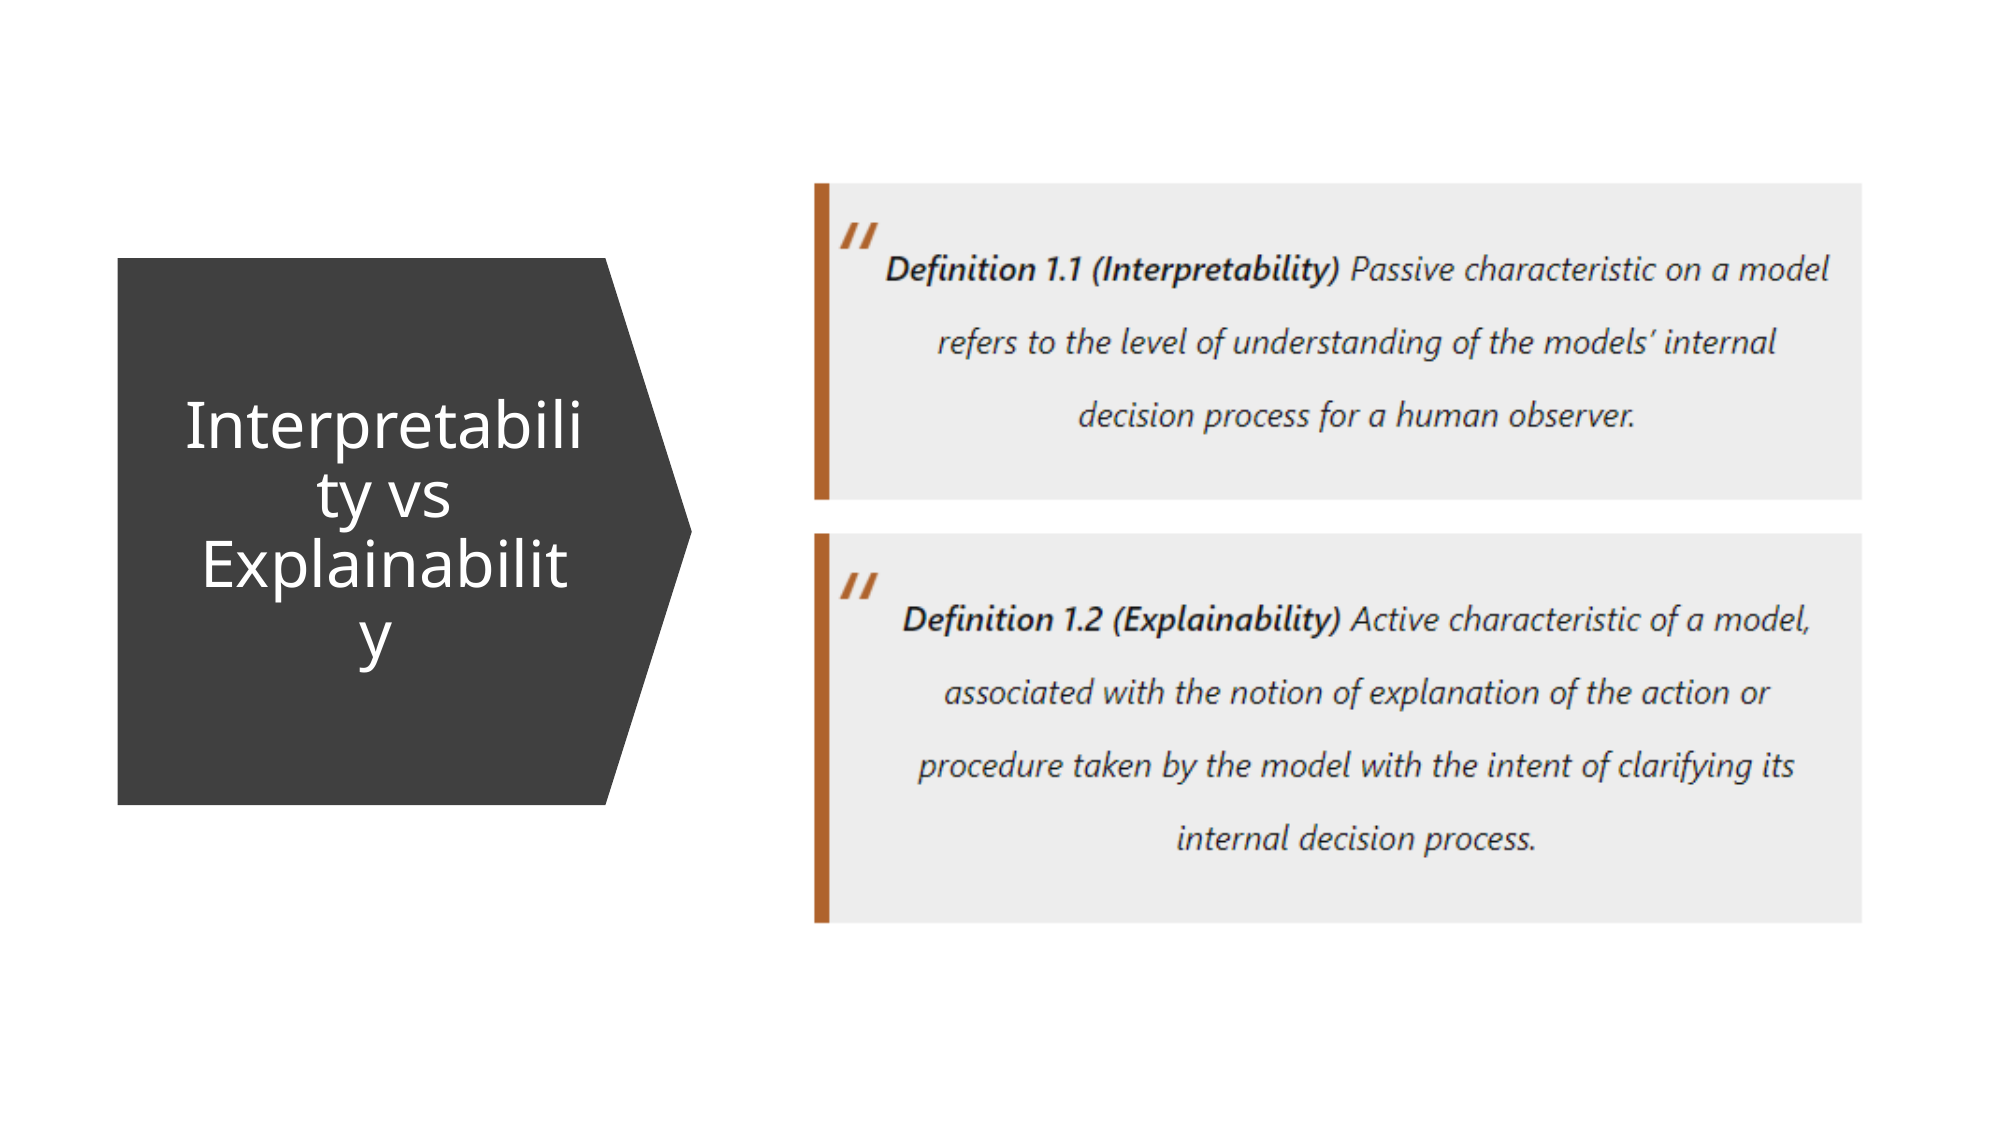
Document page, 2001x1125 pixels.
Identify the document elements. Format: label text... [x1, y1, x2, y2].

title Interpretability vs Explainability [168, 322, 601, 741]
text_box [117, 258, 692, 806]
picture [783, 166, 1896, 959]
